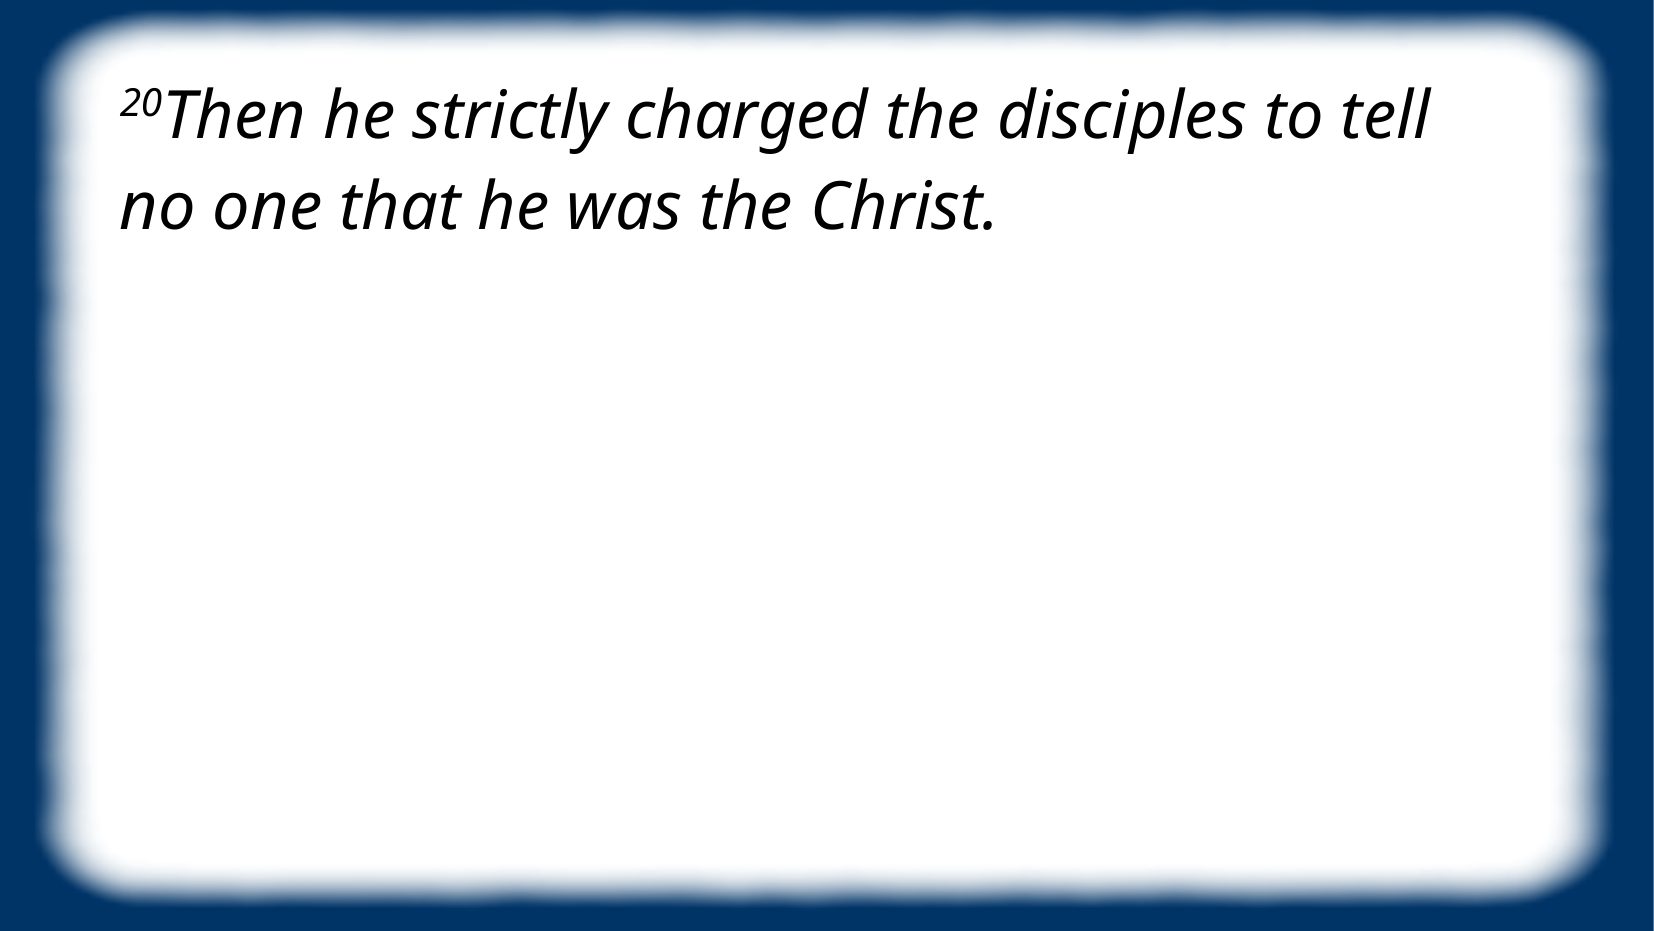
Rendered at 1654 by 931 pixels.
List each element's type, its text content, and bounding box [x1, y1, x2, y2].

text_box 20Then he strictly charged the disciples to tell no one that he was the Christ. [105, 60, 1531, 253]
picture [0, 0, 1654, 931]
